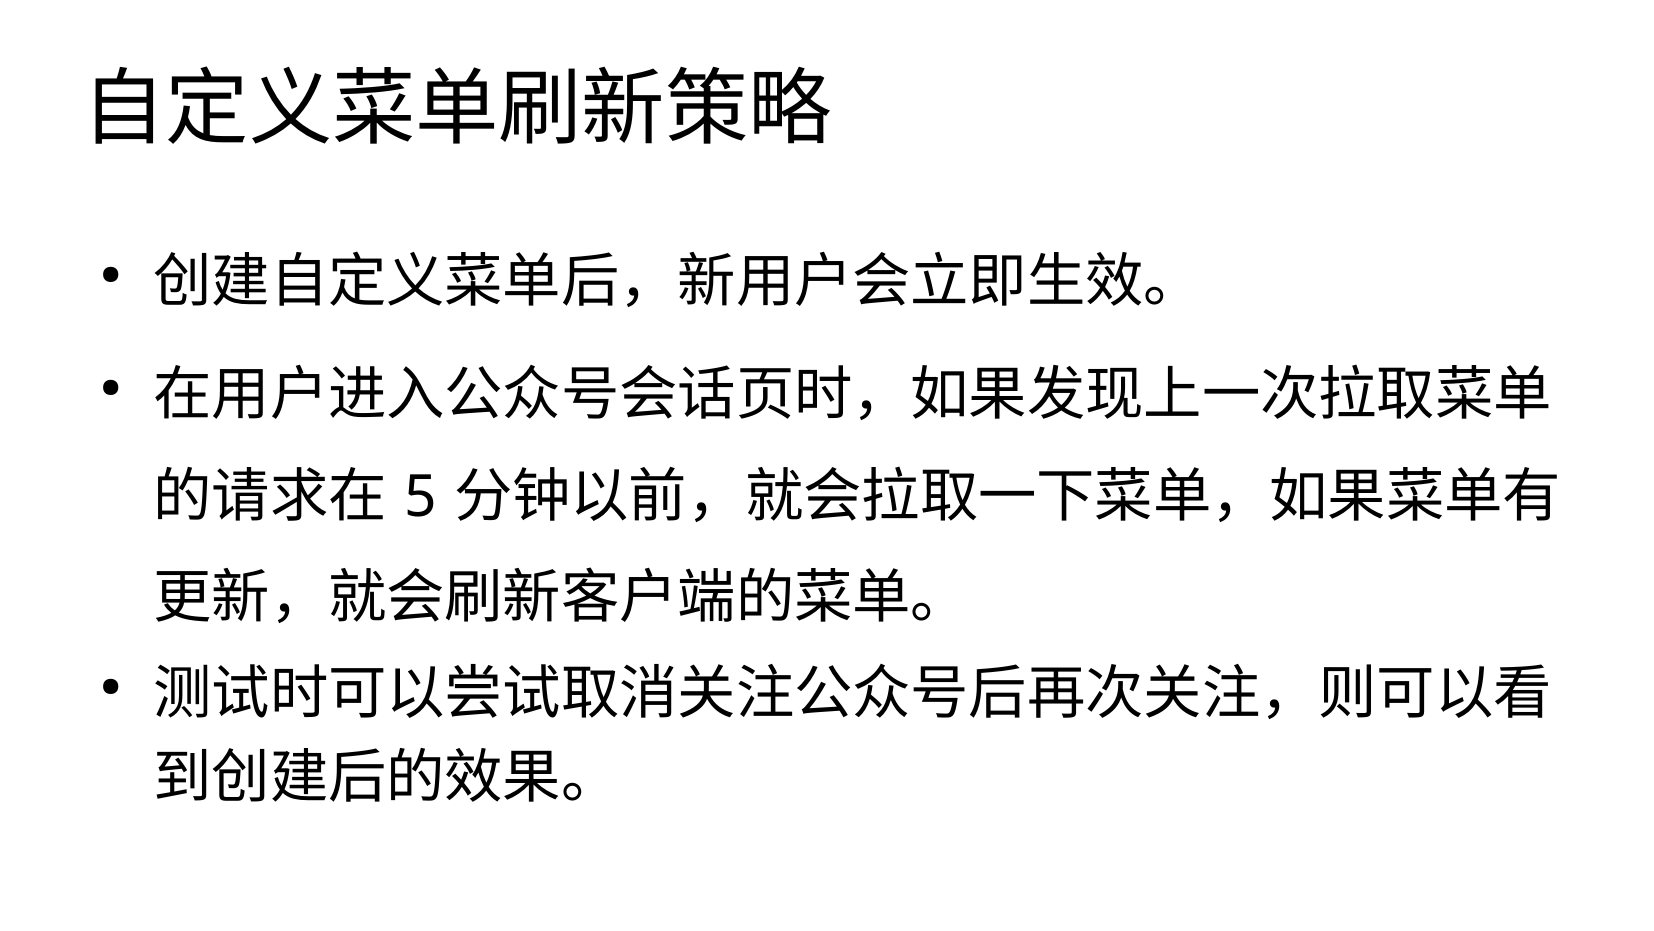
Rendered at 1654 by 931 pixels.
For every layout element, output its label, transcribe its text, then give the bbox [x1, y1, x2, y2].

list 创建自定义菜单后，新用户会立即生效。 在用户进入公众号会话页时，如果发现上一次拉取菜单的请求在5分钟以前，就会拉取一下菜单，如果菜单有更新，就会刷新客户端的菜单。 测试时可以尝试取消关注公众号后再次关注，则可以看到创建后的效果。 [82, 217, 1571, 898]
title 自定义菜单刷新策略 [82, 37, 1571, 166]
